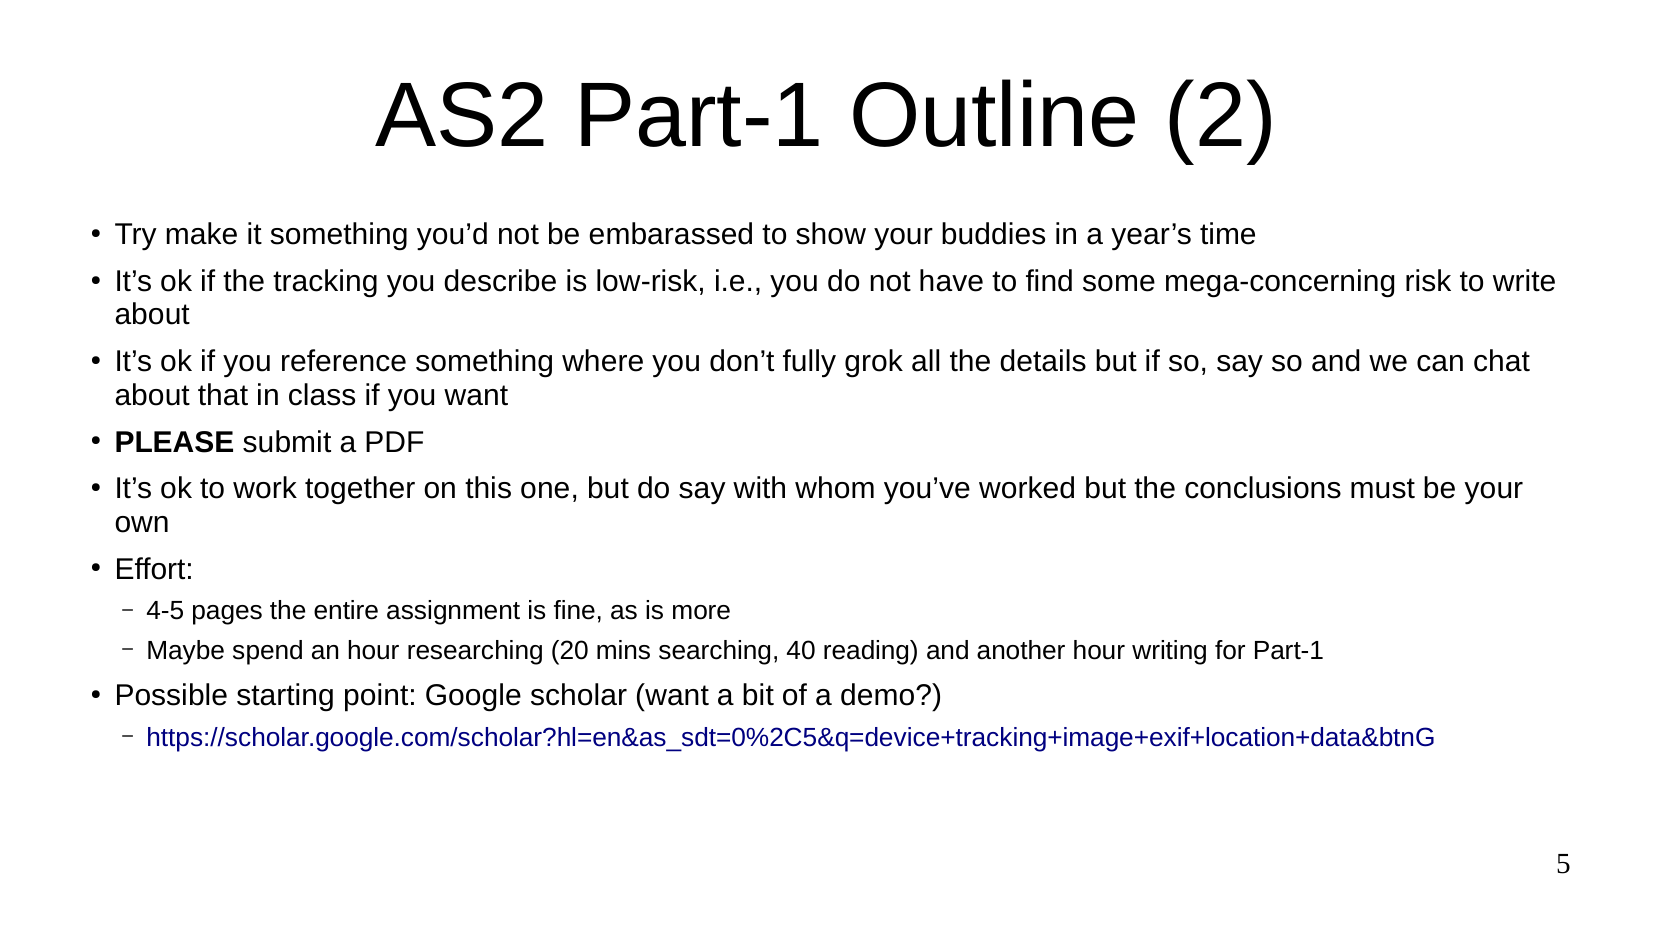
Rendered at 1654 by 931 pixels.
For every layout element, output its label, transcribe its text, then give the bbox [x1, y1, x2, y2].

title AS2 Part-1 Outline (2) [82, 37, 1571, 193]
list Try make it something you’d not be embarassed to show your buddies in a year’s time It’s ok if the tracking you describe is low-risk, i.e., you do not have to find some mega-concerning risk to write about It’s ok if you reference something where you don’t fully grok all the details but if so, say so and we can chat about that in class if you want PLEASE submit a PDF It’s ok to work together on this one, but do say with whom you’ve worked but the conclusions must be your own Effort: 4-5 pages the entire assignment is fine, as is more Maybe spend an hour researching (20 mins searching, 40 reading) and another hour writing for Part-1 Possible starting point: Google scholar (want a bit of a demo?) https://scholar.google.com/scholar?hl=en&as_sdt=0%2C5&q=device+tracking+image+exif+location+data&btnG [82, 217, 1571, 758]
